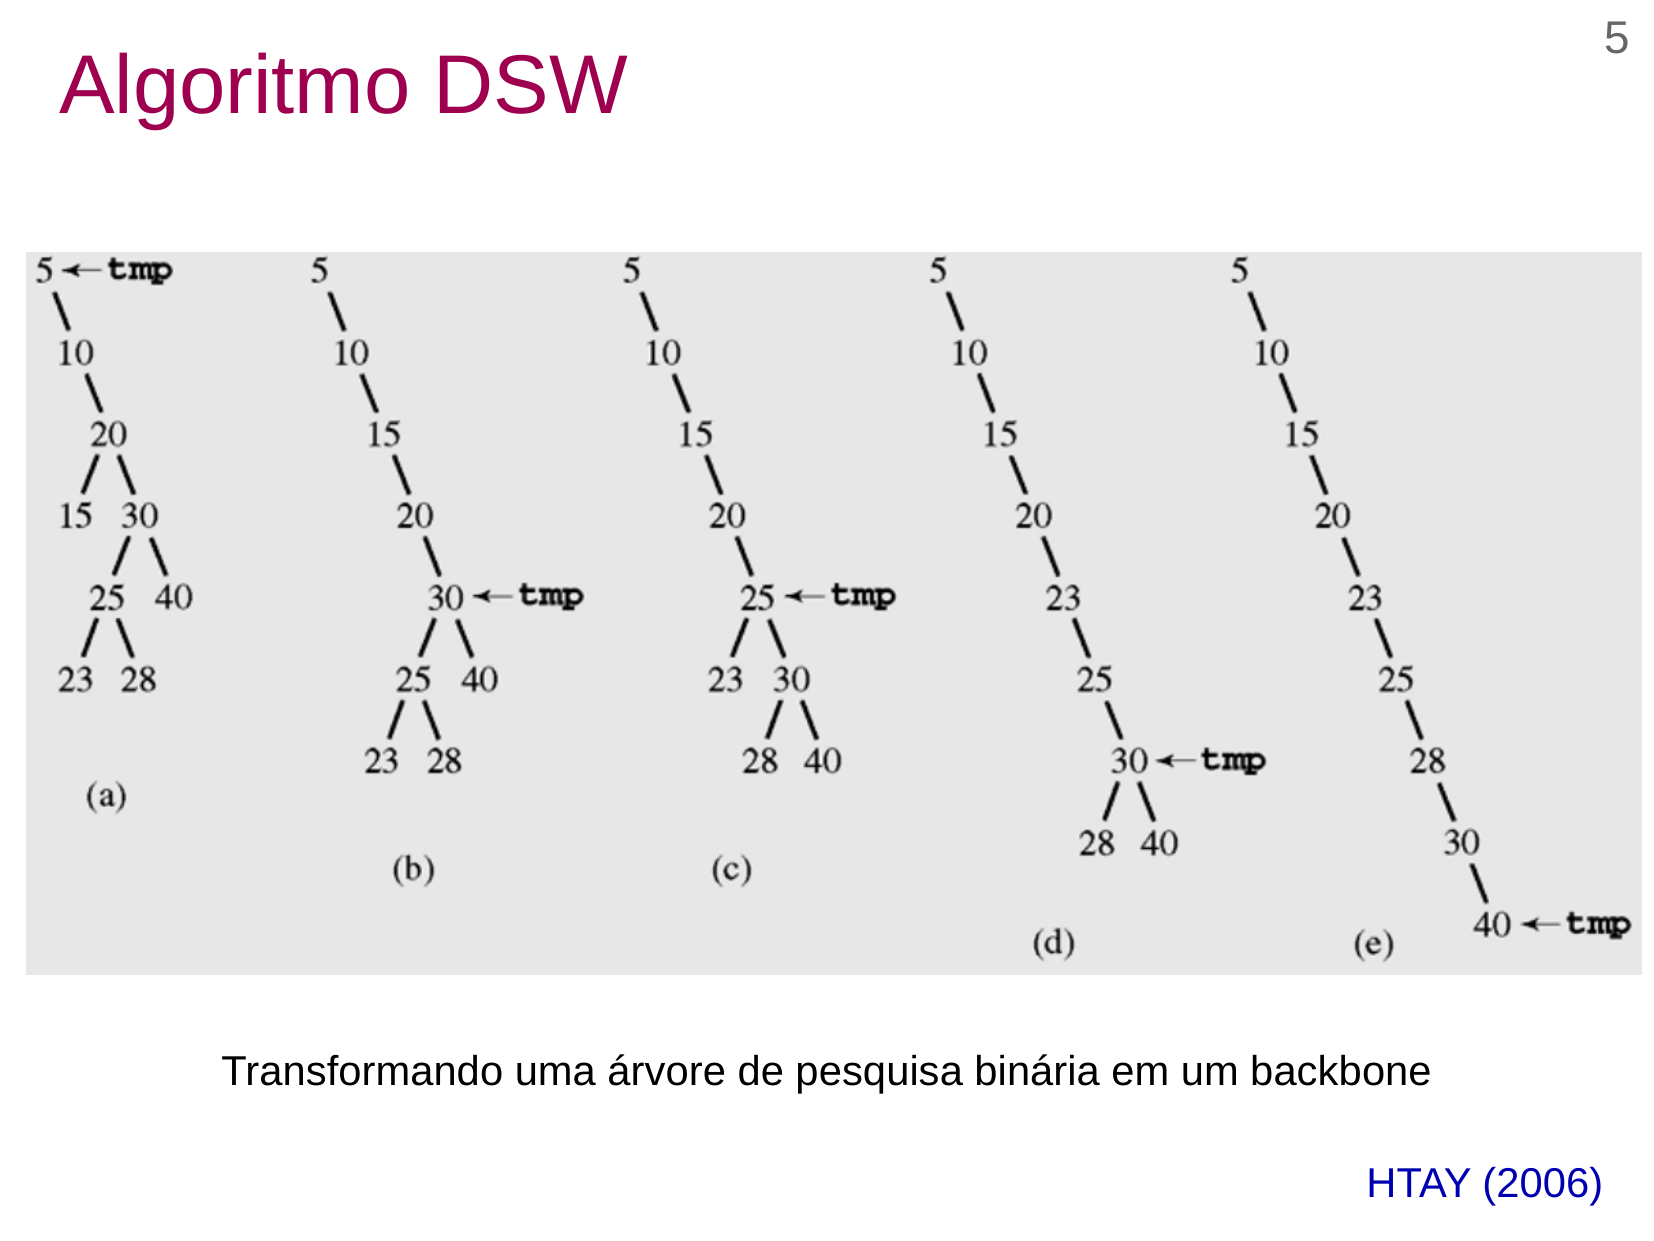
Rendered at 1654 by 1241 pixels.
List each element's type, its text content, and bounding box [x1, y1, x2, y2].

title Algoritmo DSW [59, 29, 1595, 148]
picture [26, 252, 1642, 975]
text_box HTAY (2006) [1328, 1145, 1619, 1214]
text_box Transformando uma árvore de pesquisa binária em um backbone [206, 1033, 1448, 1102]
